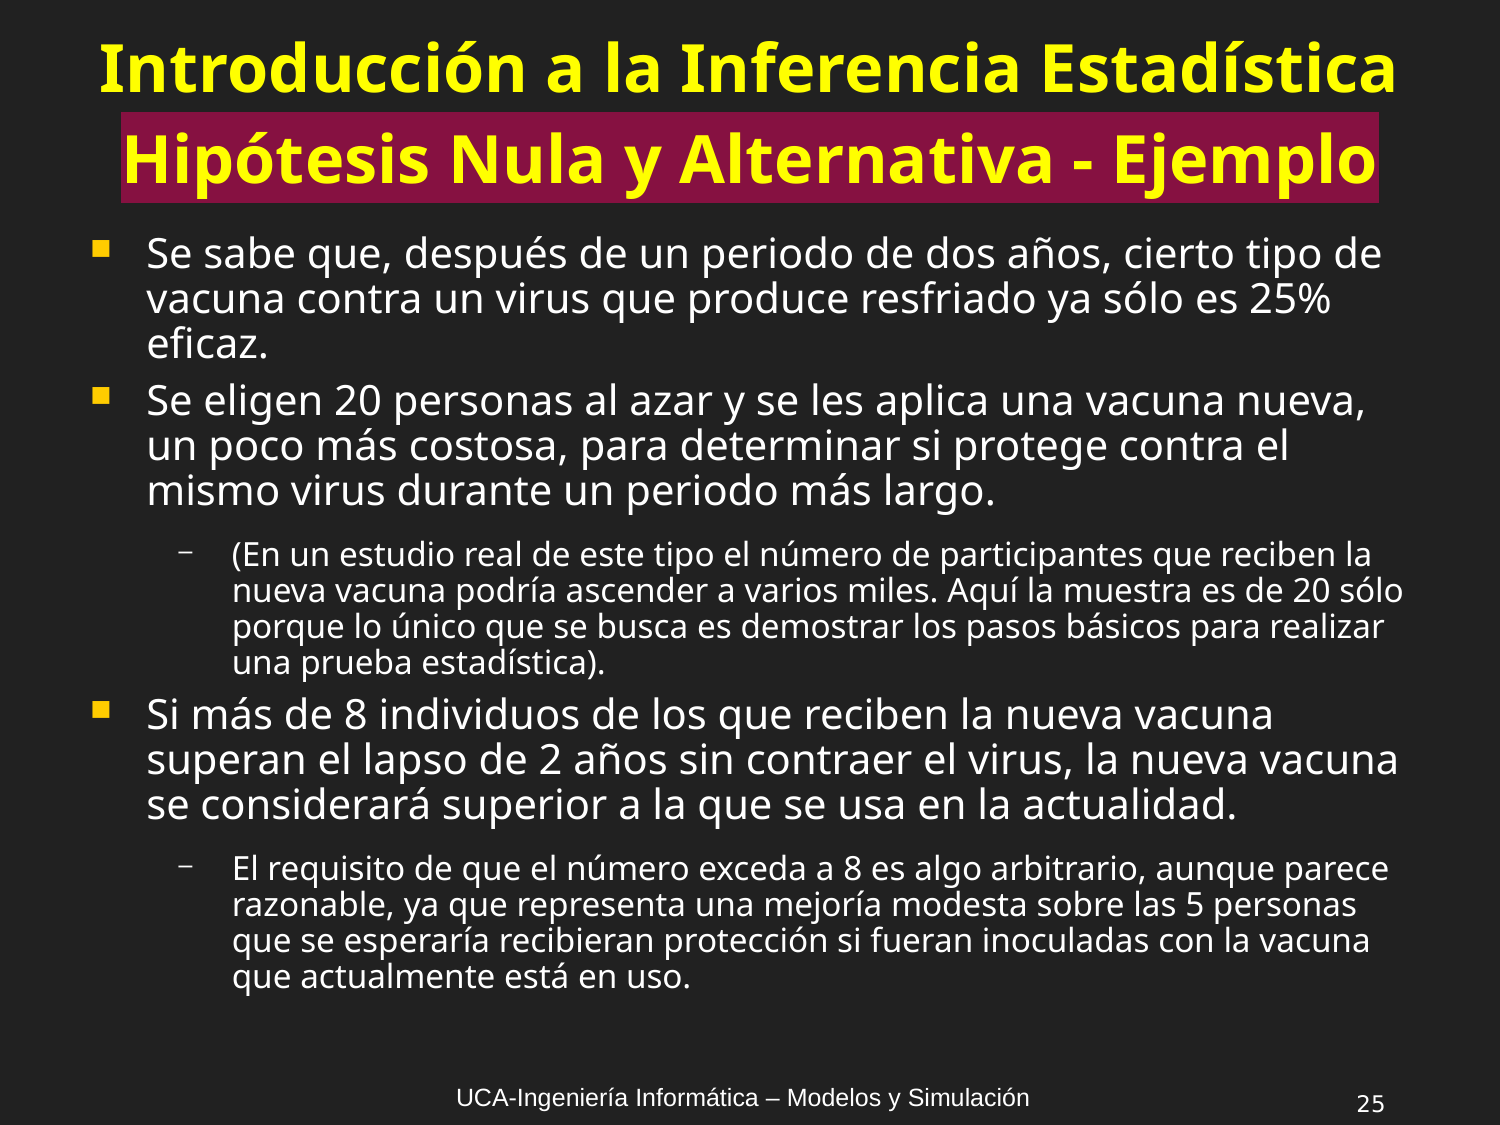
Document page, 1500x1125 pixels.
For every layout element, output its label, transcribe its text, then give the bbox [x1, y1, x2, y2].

list Se sabe que, después de un periodo de dos años, cierto tipo de vacuna contra un virus que produce resfriado ya sólo es 25% eficaz. Se eligen 20 personas al azar y se les aplica una vacuna nueva, un poco más costosa, para determinar si protege contra el mismo virus durante un periodo más largo. (En un estudio real de este tipo el número de participantes que reciben la nueva vacuna podría ascender a varios miles. Aquí la muestra es de 20 sólo porque lo único que se busca es demostrar los pasos básicos para realizar una prueba estadística). Si más de 8 individuos de los que reciben la nueva vacuna superan el lapso de 2 años sin contraer el virus, la nueva vacuna se considerará superior a la que se usa en la actualidad. El requisito de que el número exceda a 8 es algo arbitrario, aunque parece razonable, ya que representa una mejoría modesta sobre las 5 personas que se esperaría recibieran protección si fueran inoculadas con la vacuna que actualmente está en uso. [75, 224, 1426, 1043]
title Introducción a la Inferencia Estadística Hipótesis Nula y Alternativa - Ejemplo [75, 37, 1426, 188]
